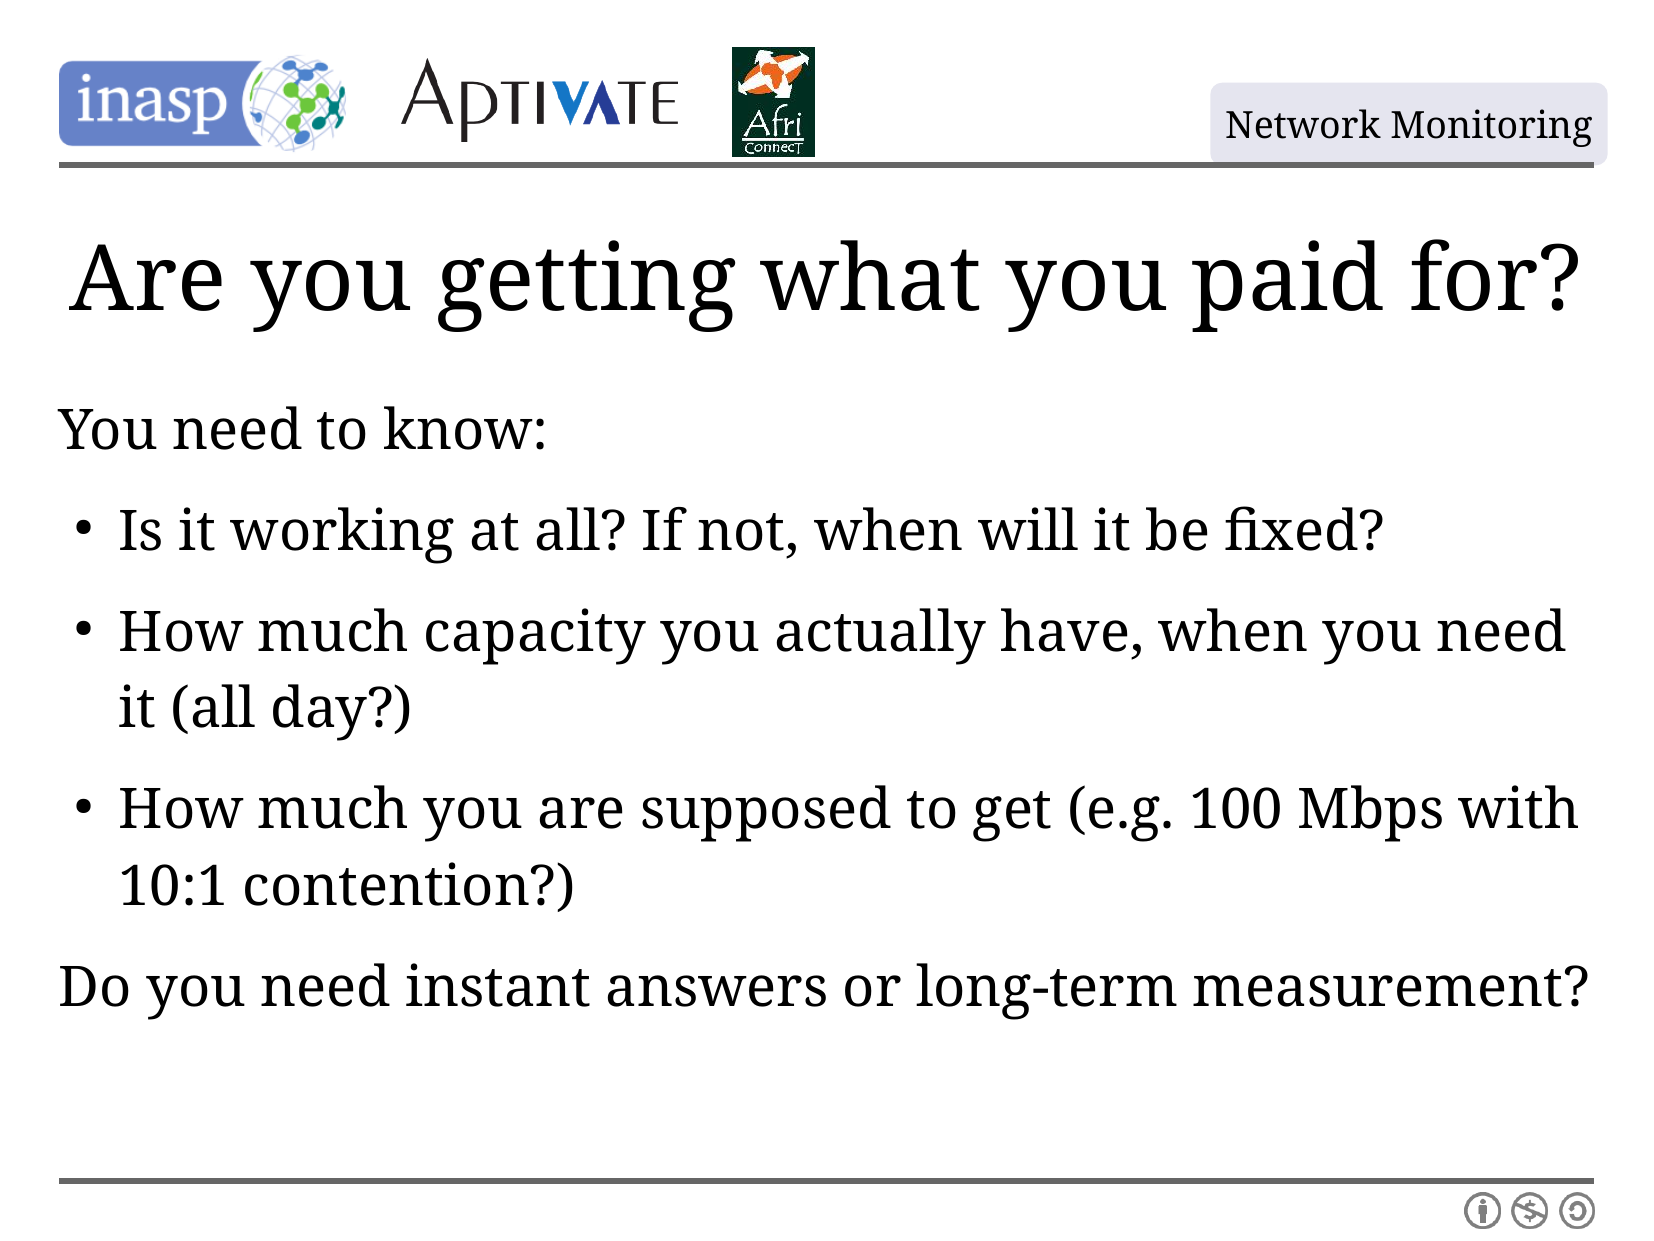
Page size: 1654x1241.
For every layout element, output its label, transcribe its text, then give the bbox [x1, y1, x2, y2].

list You need to know: Is it working at all? If not, when will it be fixed? How much capacity you actually have, when you need it (all day?) How much you are supposed to get (e.g. 100 Mbps with 10:1 contention?) Do you need instant answers or long-term measurement? [59, 389, 1595, 1109]
picture [401, 58, 678, 142]
picture [1559, 1192, 1595, 1229]
picture [1511, 1192, 1548, 1229]
title Are you getting what you paid for? [59, 212, 1595, 343]
picture [1464, 1192, 1501, 1229]
picture [59, 47, 355, 160]
picture [732, 47, 815, 157]
